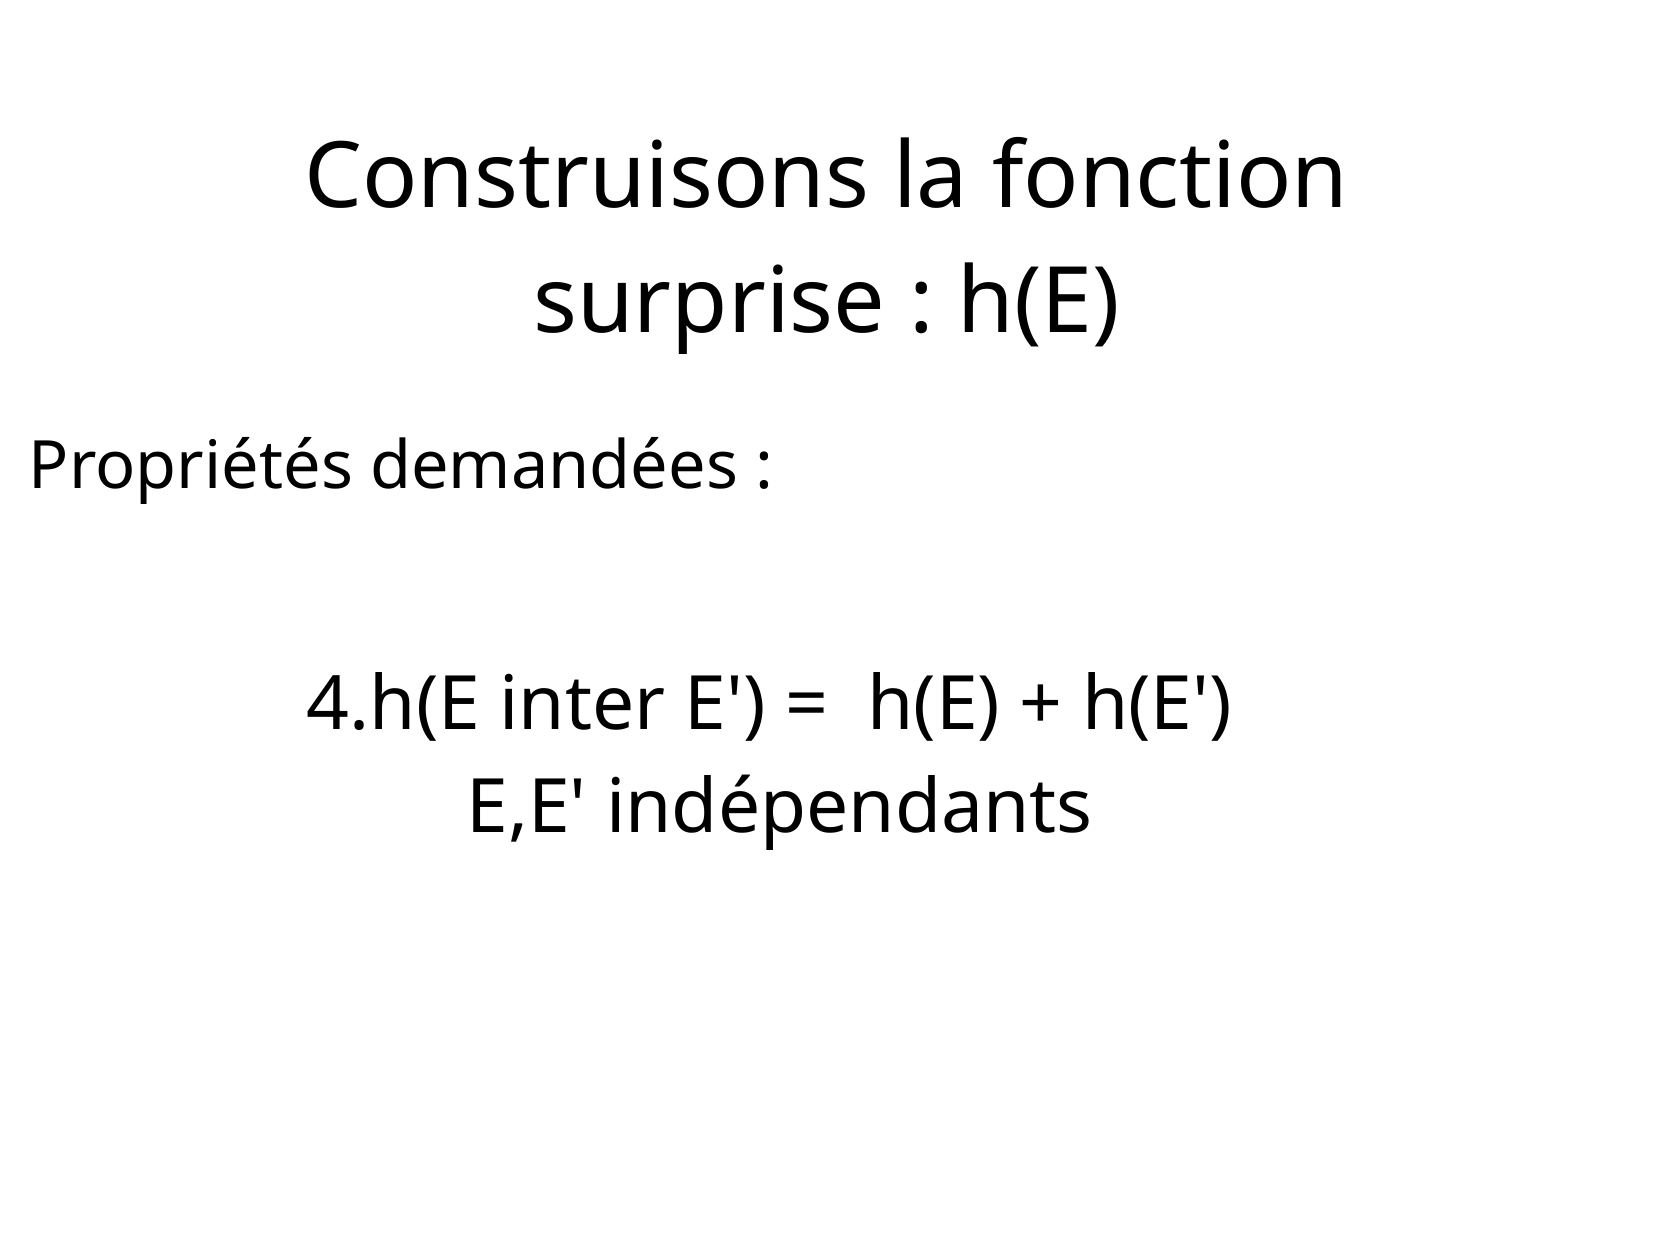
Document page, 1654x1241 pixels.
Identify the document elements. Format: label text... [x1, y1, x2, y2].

title Construisons la fonction surprise : h(E) [82, 106, 1572, 363]
title Propriétés demandées : [0, 369, 1146, 511]
title 4.h(E inter E') = h(E) + h(E') E,E' indépendants [0, 511, 1607, 993]
